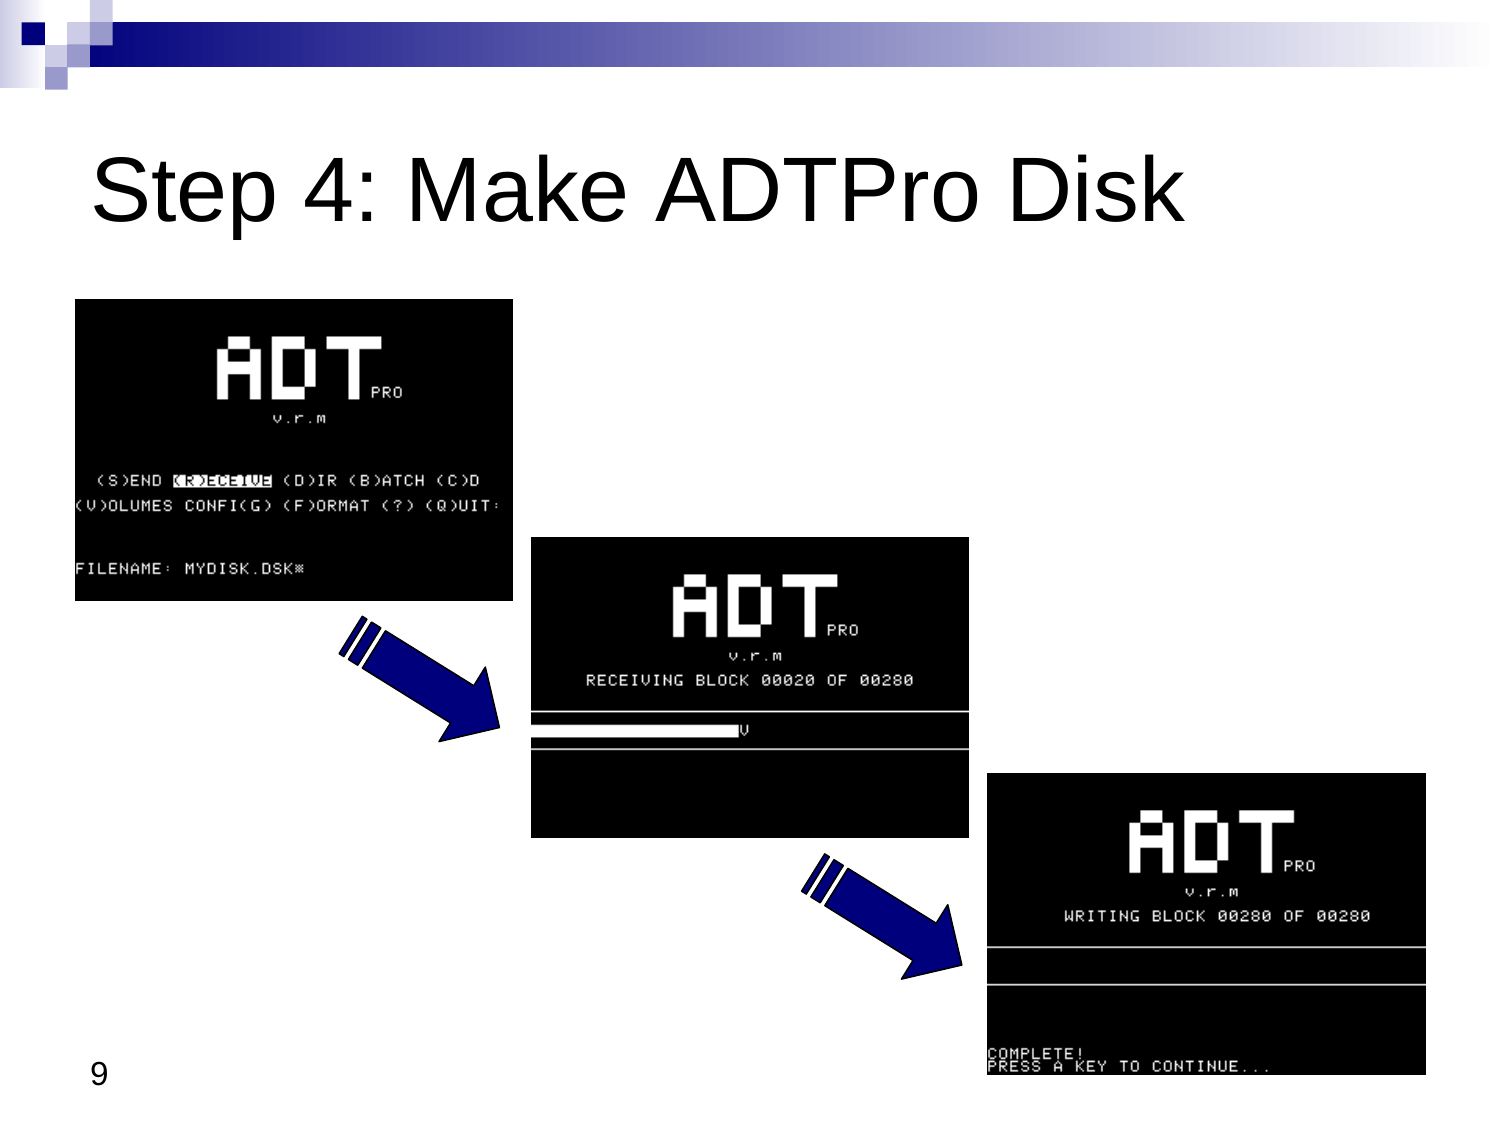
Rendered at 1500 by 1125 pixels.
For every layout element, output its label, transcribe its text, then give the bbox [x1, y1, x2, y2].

text_box [362, 630, 500, 742]
text_box [824, 868, 962, 980]
text_box [339, 616, 367, 657]
picture [531, 537, 969, 838]
text_box [801, 853, 830, 895]
text_box [348, 622, 381, 666]
picture [987, 773, 1426, 1076]
picture [75, 299, 513, 601]
title Step 4: Make ADTPro Disk [75, 75, 1426, 301]
text_box [810, 859, 844, 903]
